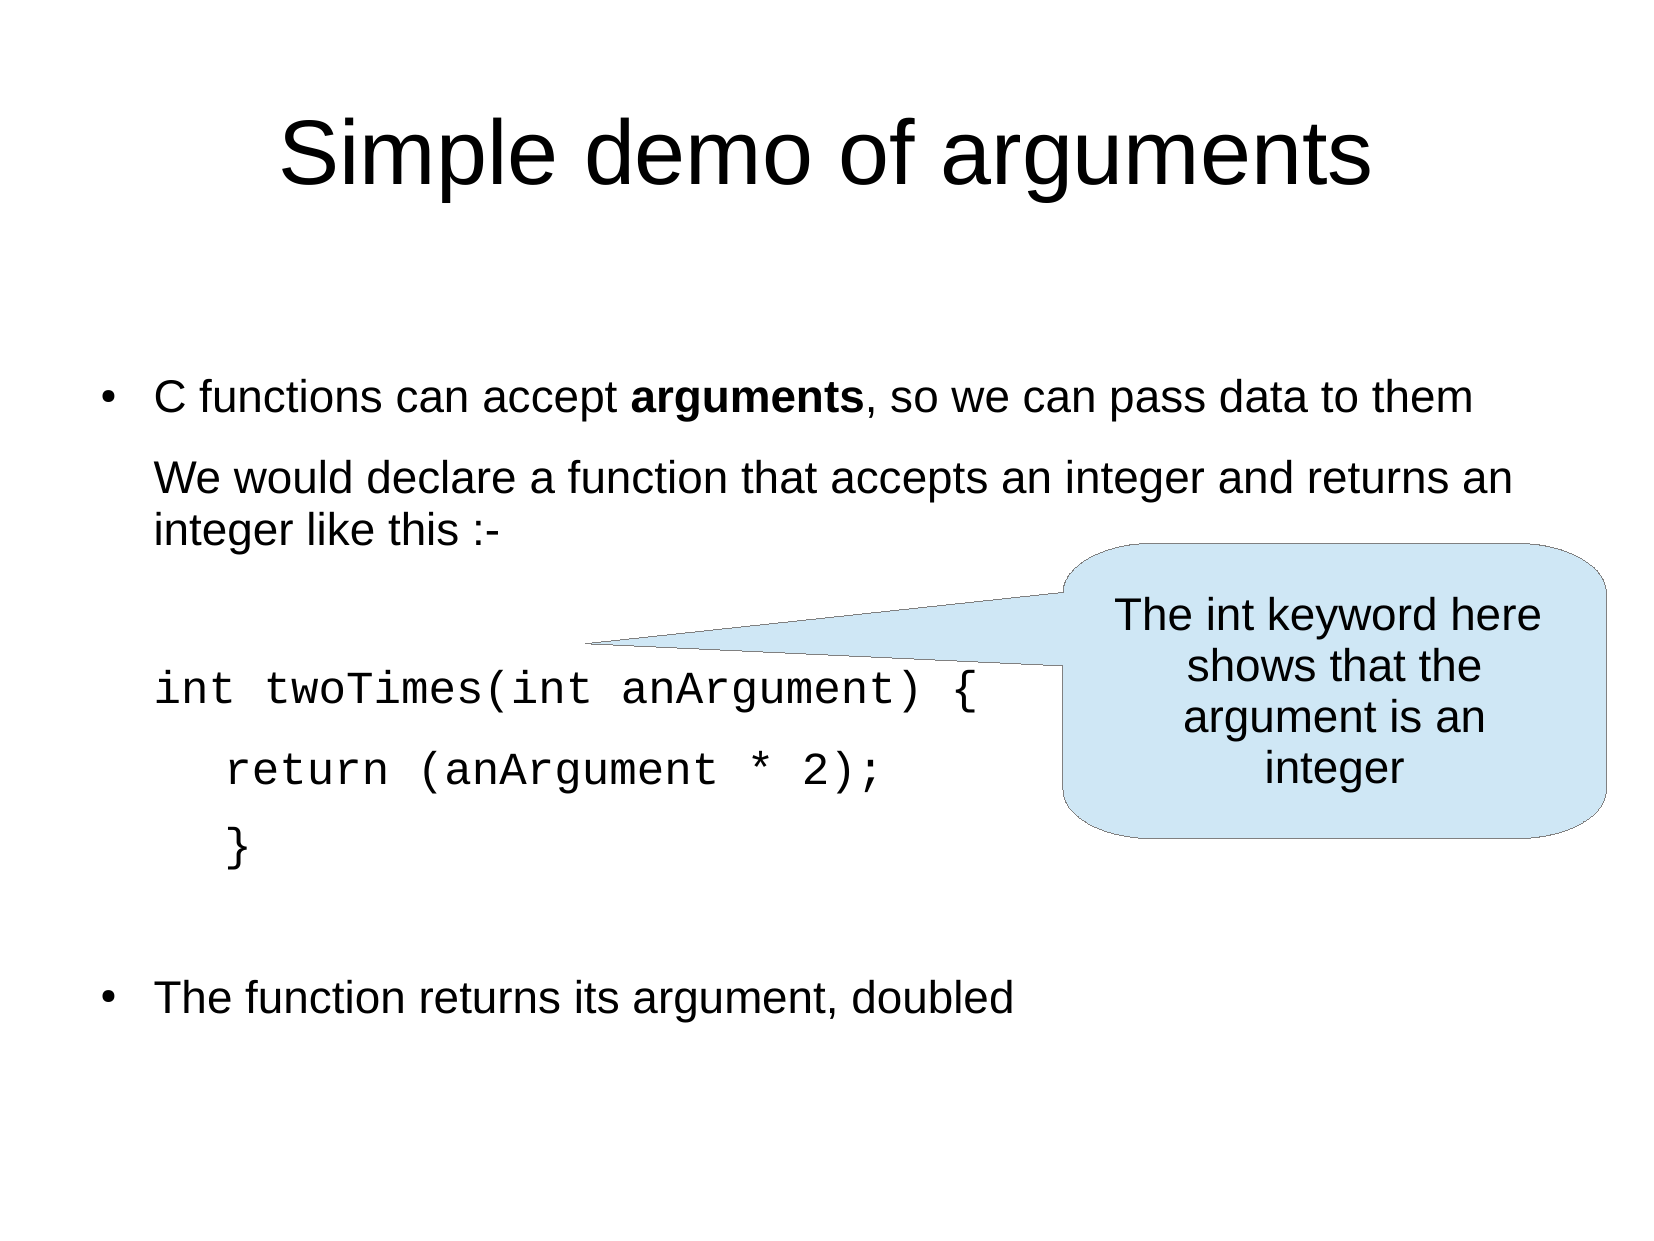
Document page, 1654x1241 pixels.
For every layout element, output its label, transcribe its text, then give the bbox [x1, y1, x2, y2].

text_box The int keyword here shows that the argument is an integer [585, 543, 1607, 839]
title Simple demo of arguments [82, 49, 1571, 257]
list C functions can accept arguments, so we can pass data to them We would declare a function that accepts an integer and returns an integer like this :- int twoTimes(int anArgument) { return (anArgument * 2); } The function returns its argument, doubled [82, 290, 1538, 1158]
